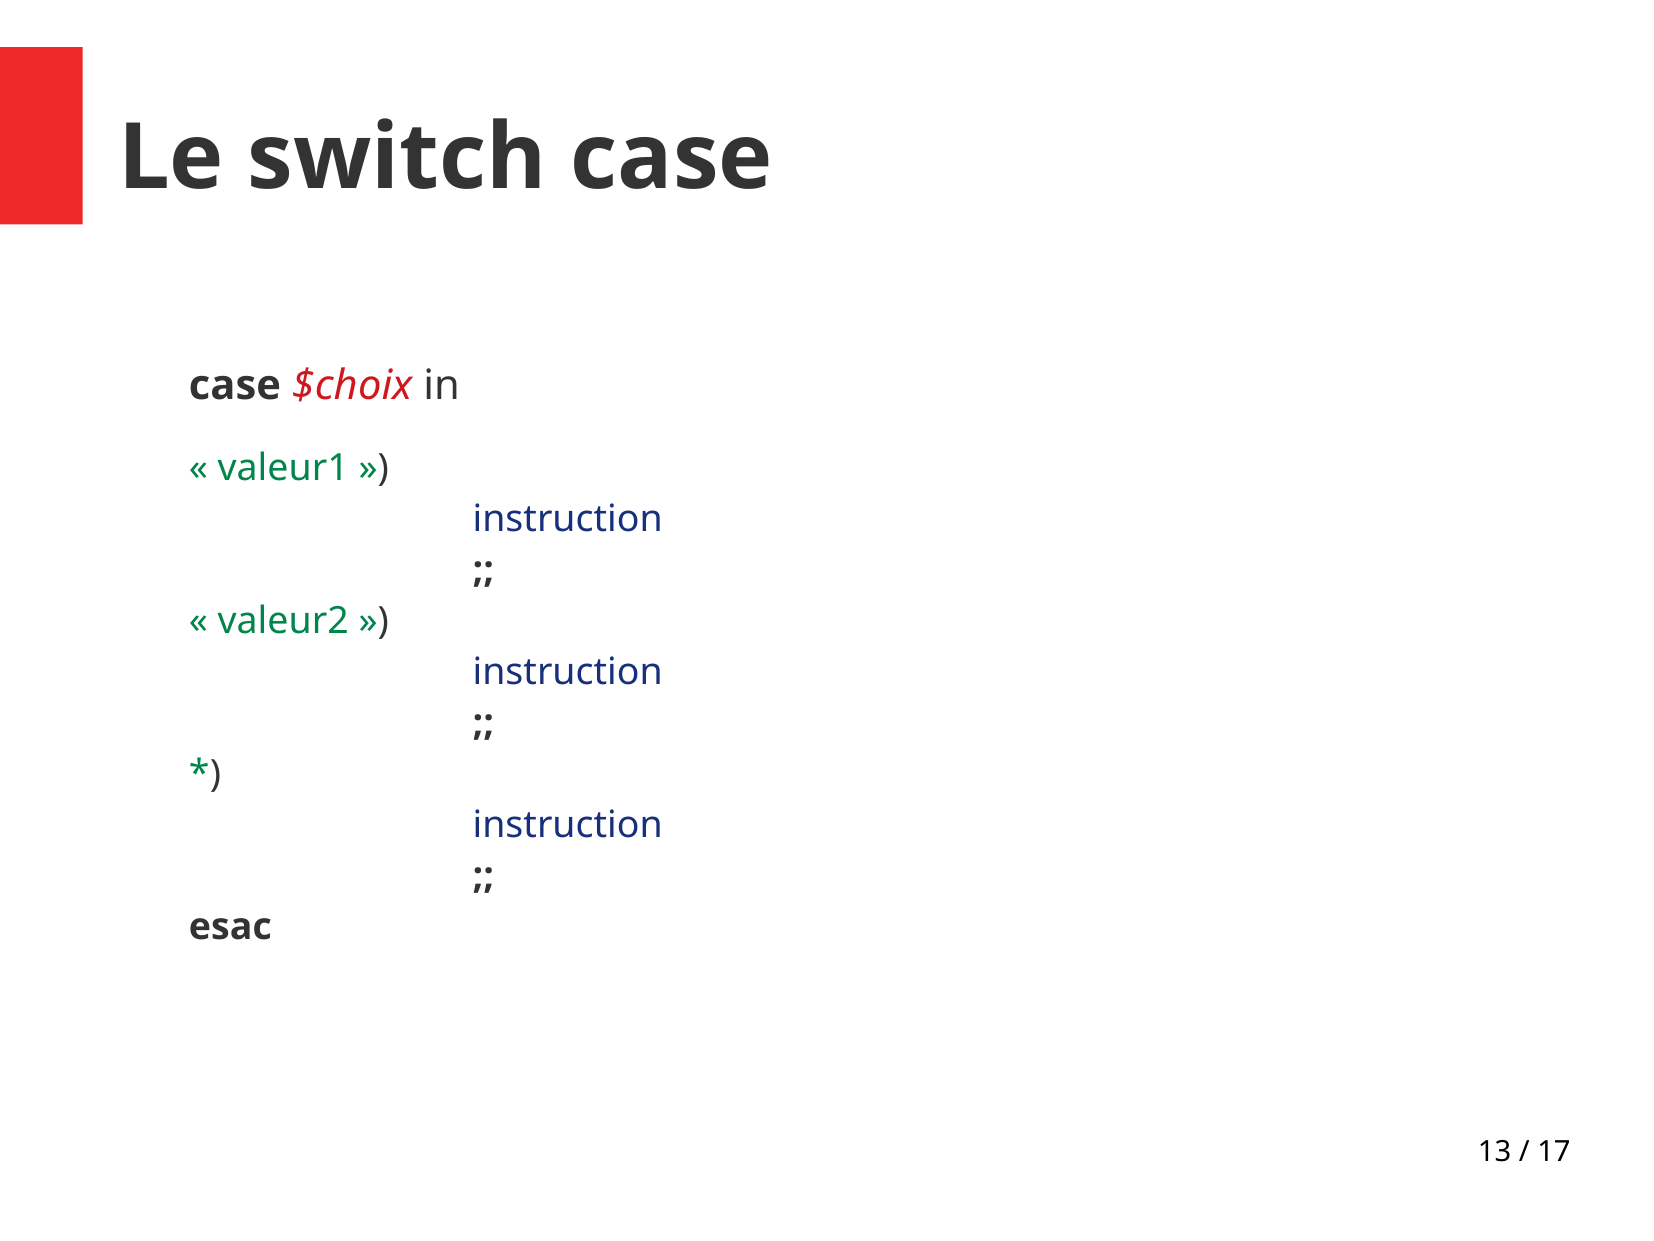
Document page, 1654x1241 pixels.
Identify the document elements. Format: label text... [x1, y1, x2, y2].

title Le switch case [118, 49, 1571, 257]
list case $choix in « valeur1 ») instruction ;; « valeur2 ») instruction ;; *) instruction ;; esac [118, 354, 1536, 1074]
